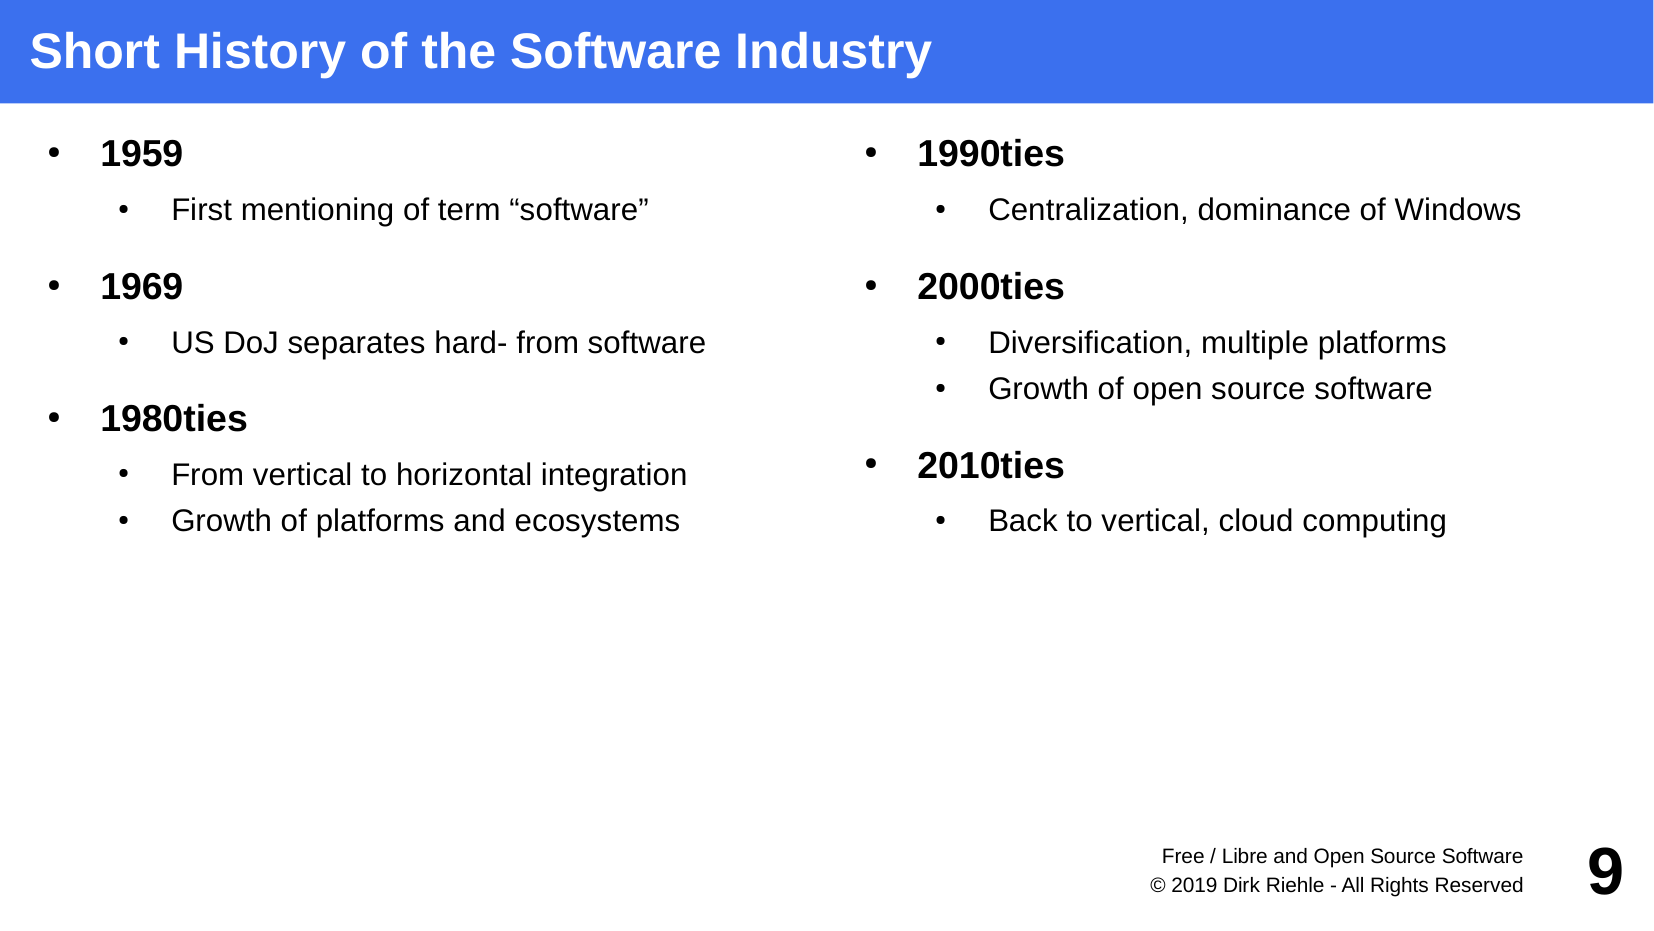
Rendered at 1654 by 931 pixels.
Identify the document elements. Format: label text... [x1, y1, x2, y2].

list 1990ties Centralization, dominance of Windows 2000ties Diversification, multiple platforms Growth of open source software 2010ties Back to vertical, cloud computing [846, 132, 1625, 813]
list 1959 First mentioning of term “software” 1969 US DoJ separates hard- from software 1980ties From vertical to horizontal integration Growth of platforms and ecosystems [29, 132, 808, 813]
title Short History of the Software Industry [0, 0, 1654, 104]
